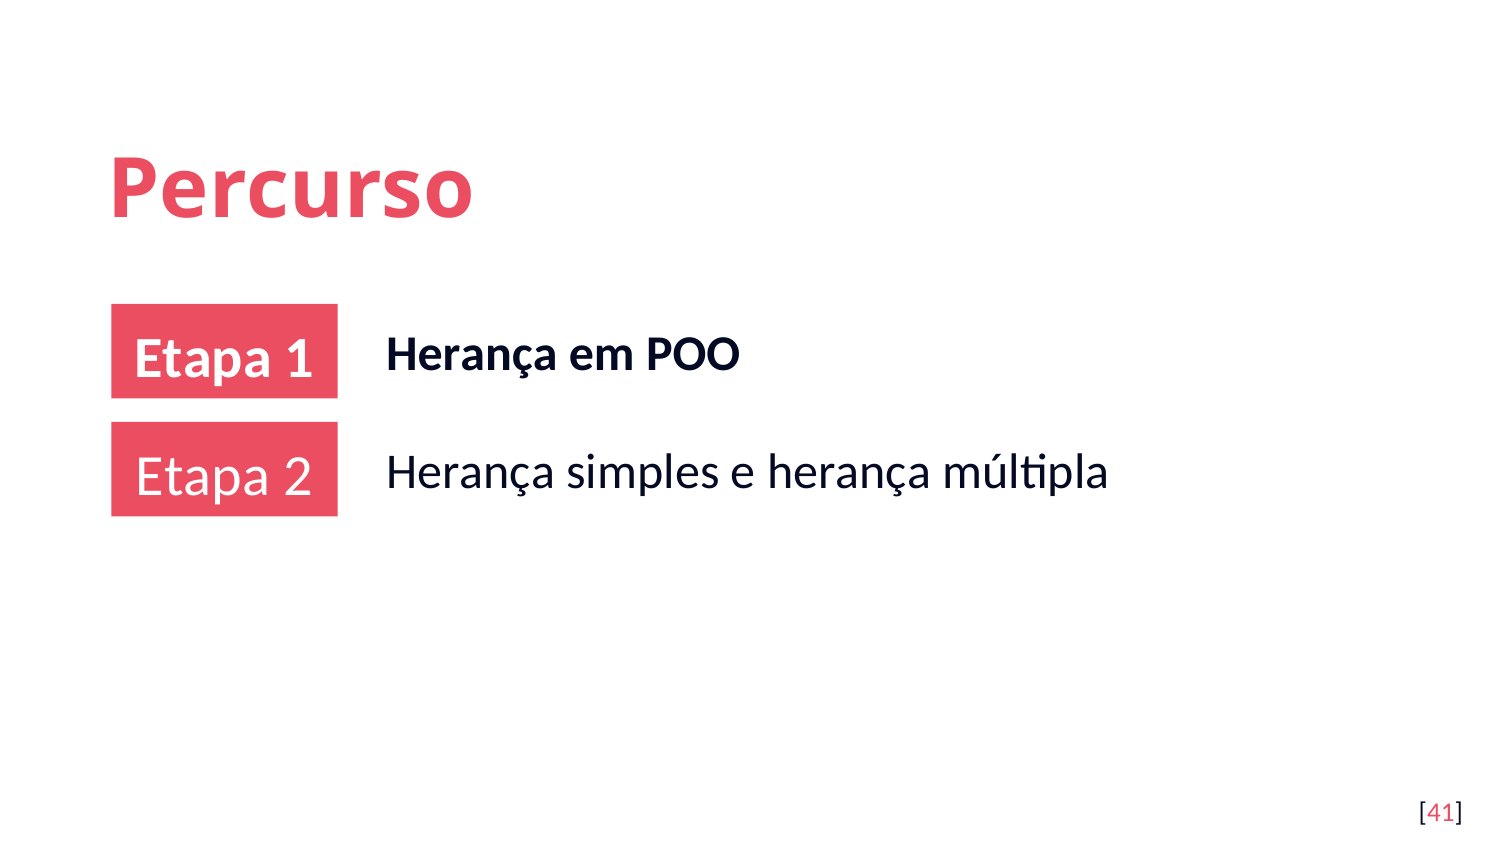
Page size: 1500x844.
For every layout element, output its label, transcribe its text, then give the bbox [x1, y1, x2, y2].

text_box Herança em POO [371, 313, 1384, 389]
text_box Etapa 2 [111, 421, 338, 517]
text_box Herança simples e herança múltipla [371, 431, 1384, 507]
slide_number [41] [1403, 779, 1494, 844]
text_box Etapa 1 [111, 303, 338, 399]
text_box Percurso [92, 104, 1309, 243]
